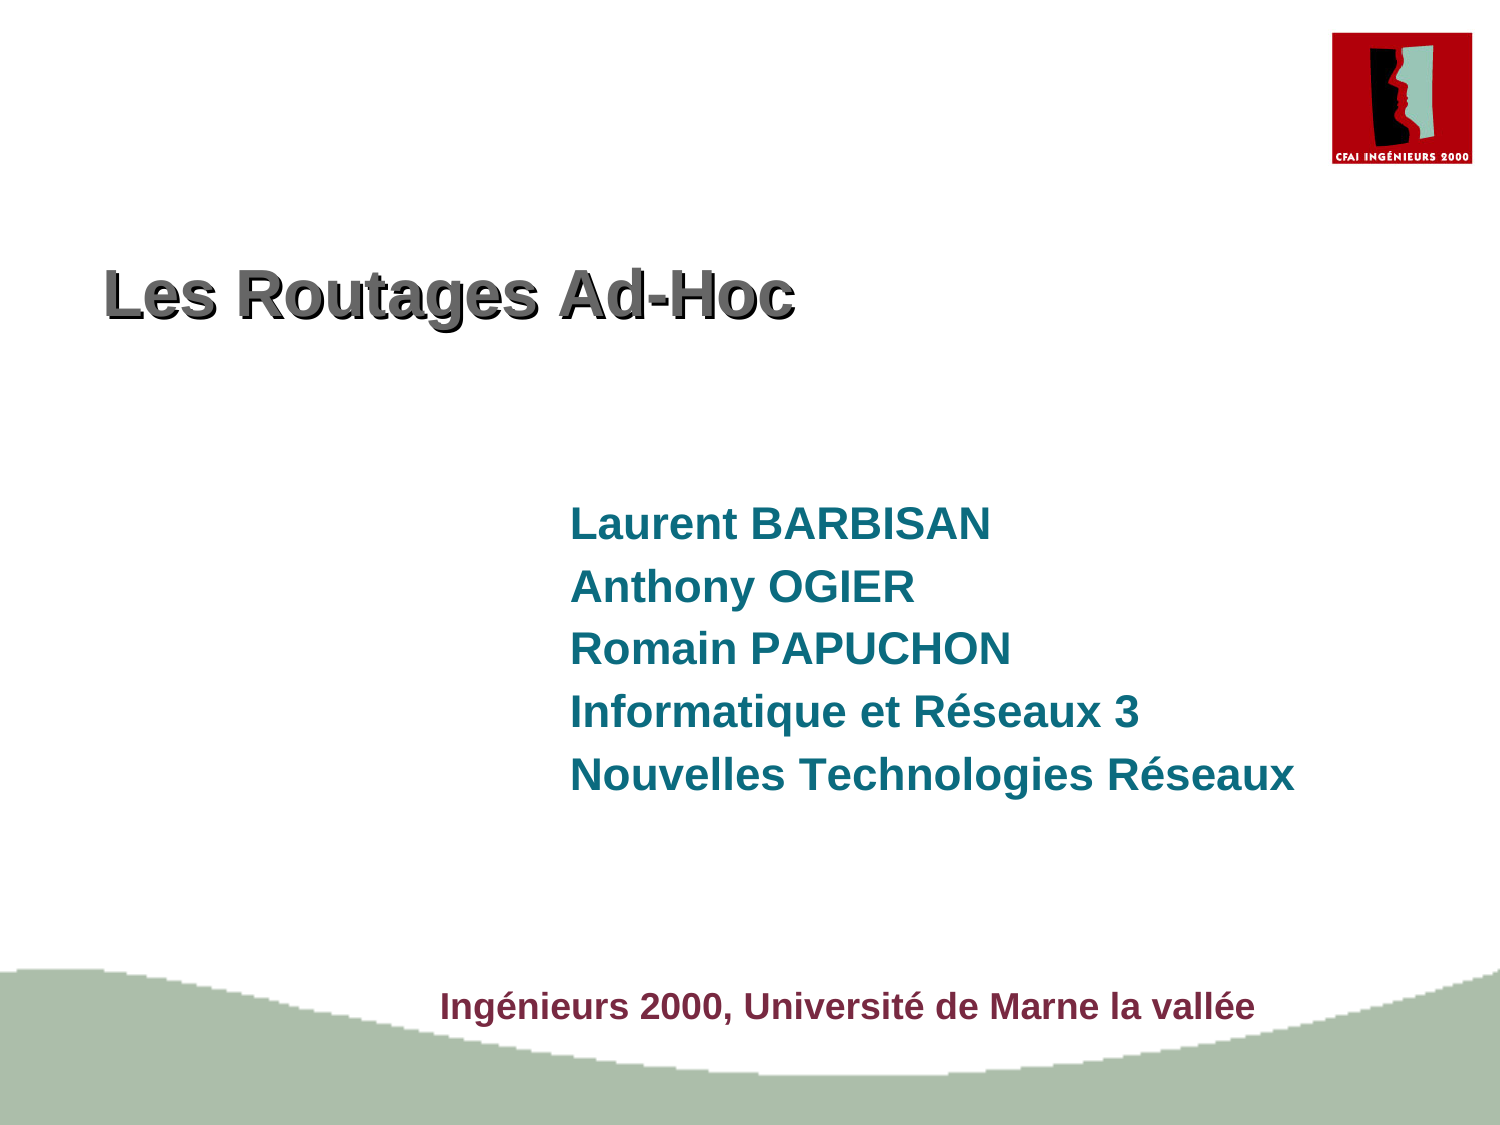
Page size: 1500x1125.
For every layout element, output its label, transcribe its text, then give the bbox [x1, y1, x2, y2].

title Les Routages Ad-Hoc [87, 261, 1363, 352]
picture [1328, 29, 1477, 166]
picture [0, 887, 1500, 1125]
subtitle Laurent BARBISAN Anthony OGIER Romain PAPUCHON Informatique et Réseaux 3 Nouvelles Technologies Réseaux [555, 490, 1353, 813]
